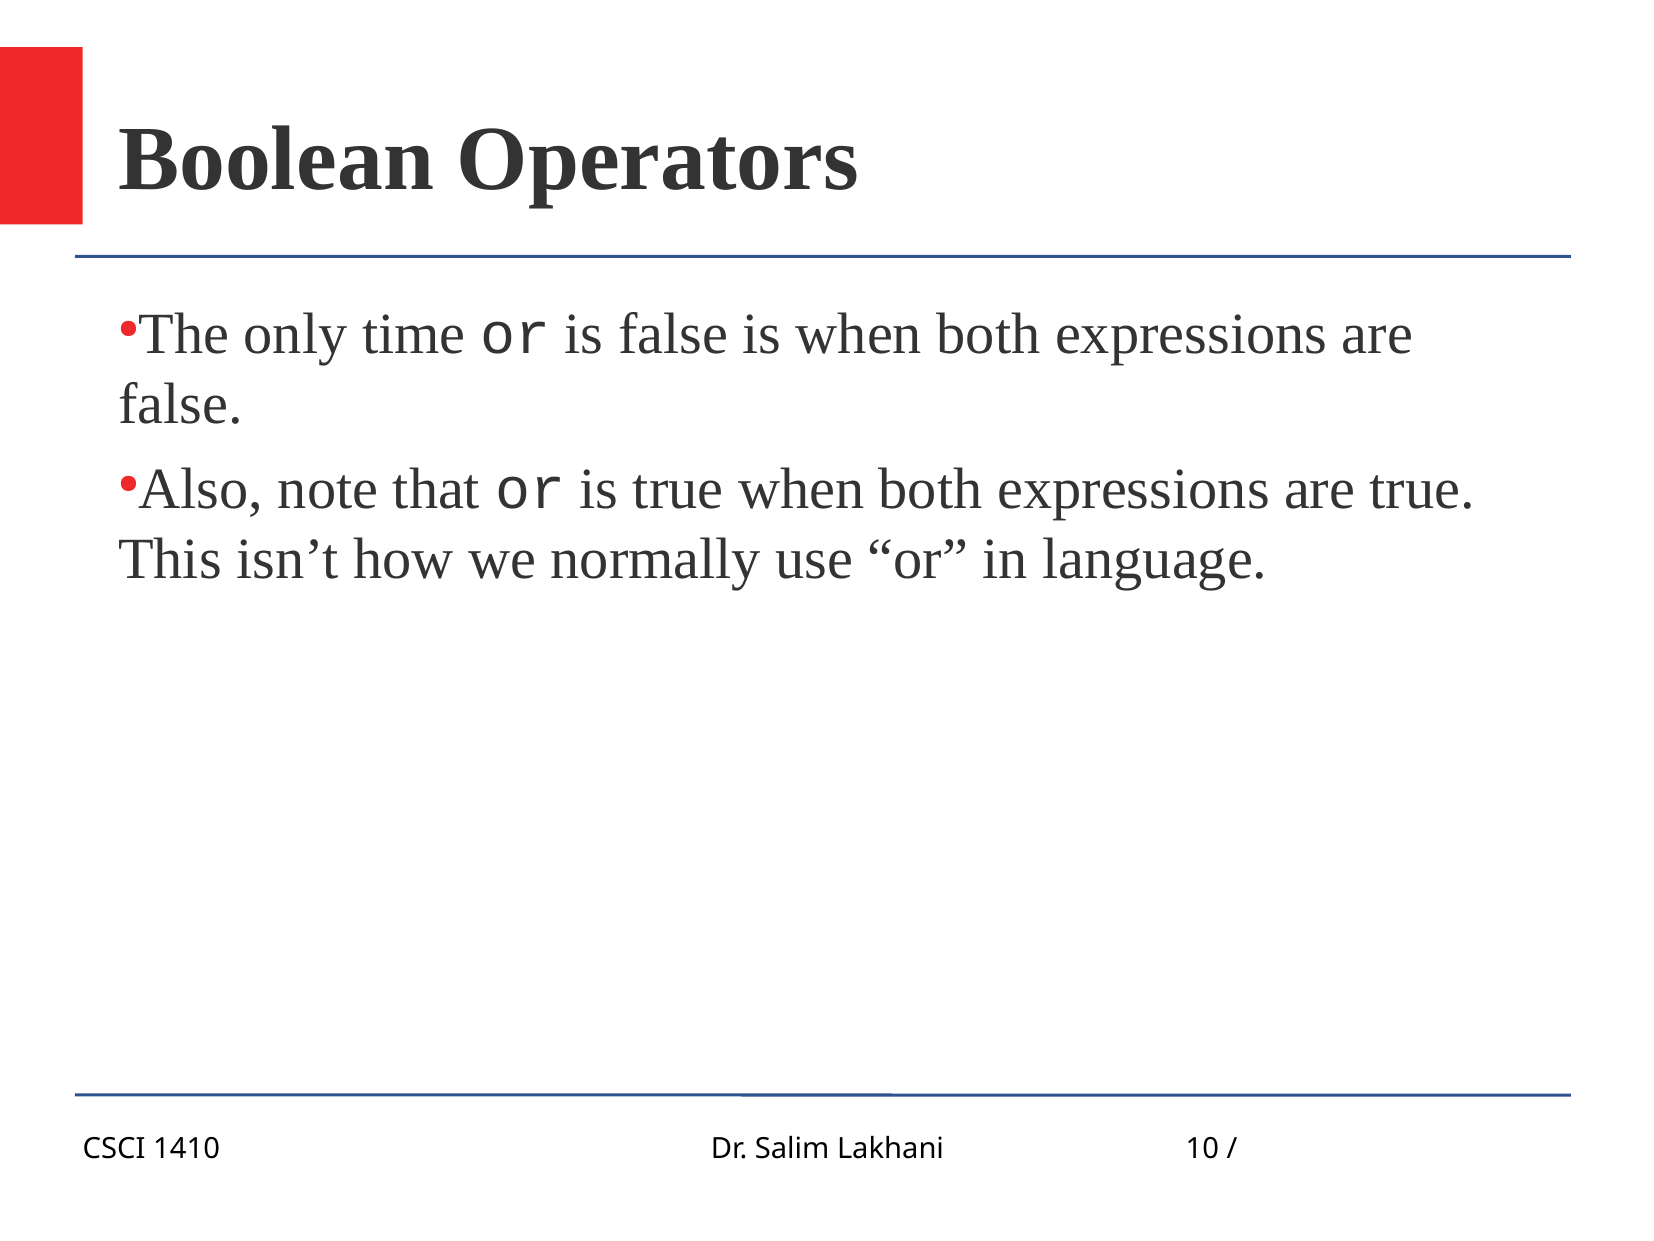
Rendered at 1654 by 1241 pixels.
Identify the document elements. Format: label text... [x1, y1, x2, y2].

title Boolean Operators [118, 49, 1571, 257]
text_box CSCI 1410 [82, 1129, 468, 1216]
text_box / [1185, 1129, 1571, 1216]
list The only time or is false is when both expressions are false. Also, note that or is true when both expressions are true. This isn’t how we normally use “or” in language. [118, 295, 1536, 1080]
text_box Dr. Salim Lakhani [565, 1129, 1090, 1216]
